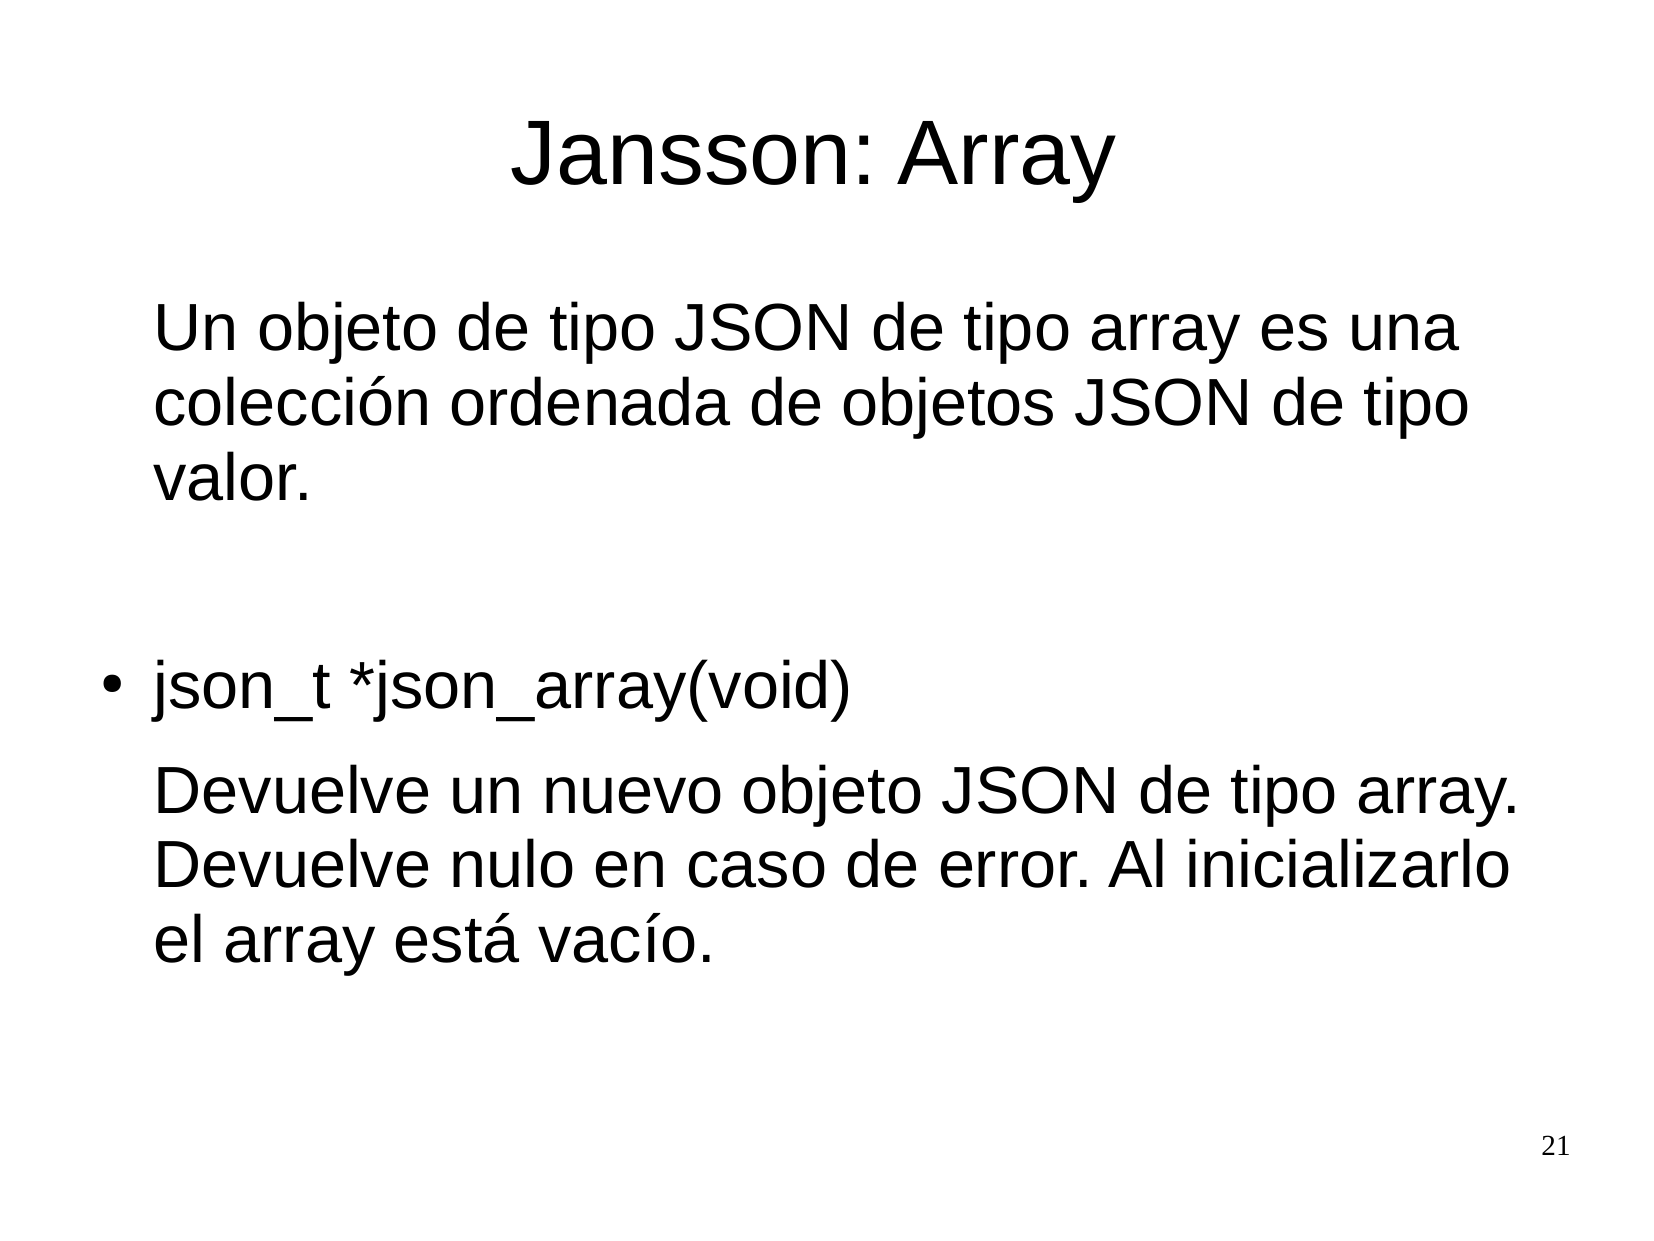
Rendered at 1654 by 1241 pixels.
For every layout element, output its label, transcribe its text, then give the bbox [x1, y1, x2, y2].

list Un objeto de tipo JSON de tipo array es una colección ordenada de objetos JSON de tipo valor. json_t *json_array(void) Devuelve un nuevo objeto JSON de tipo array. Devuelve nulo en caso de error. Al inicializarlo el array está vacío. [82, 290, 1538, 1010]
title Jansson: Array [82, 49, 1571, 257]
